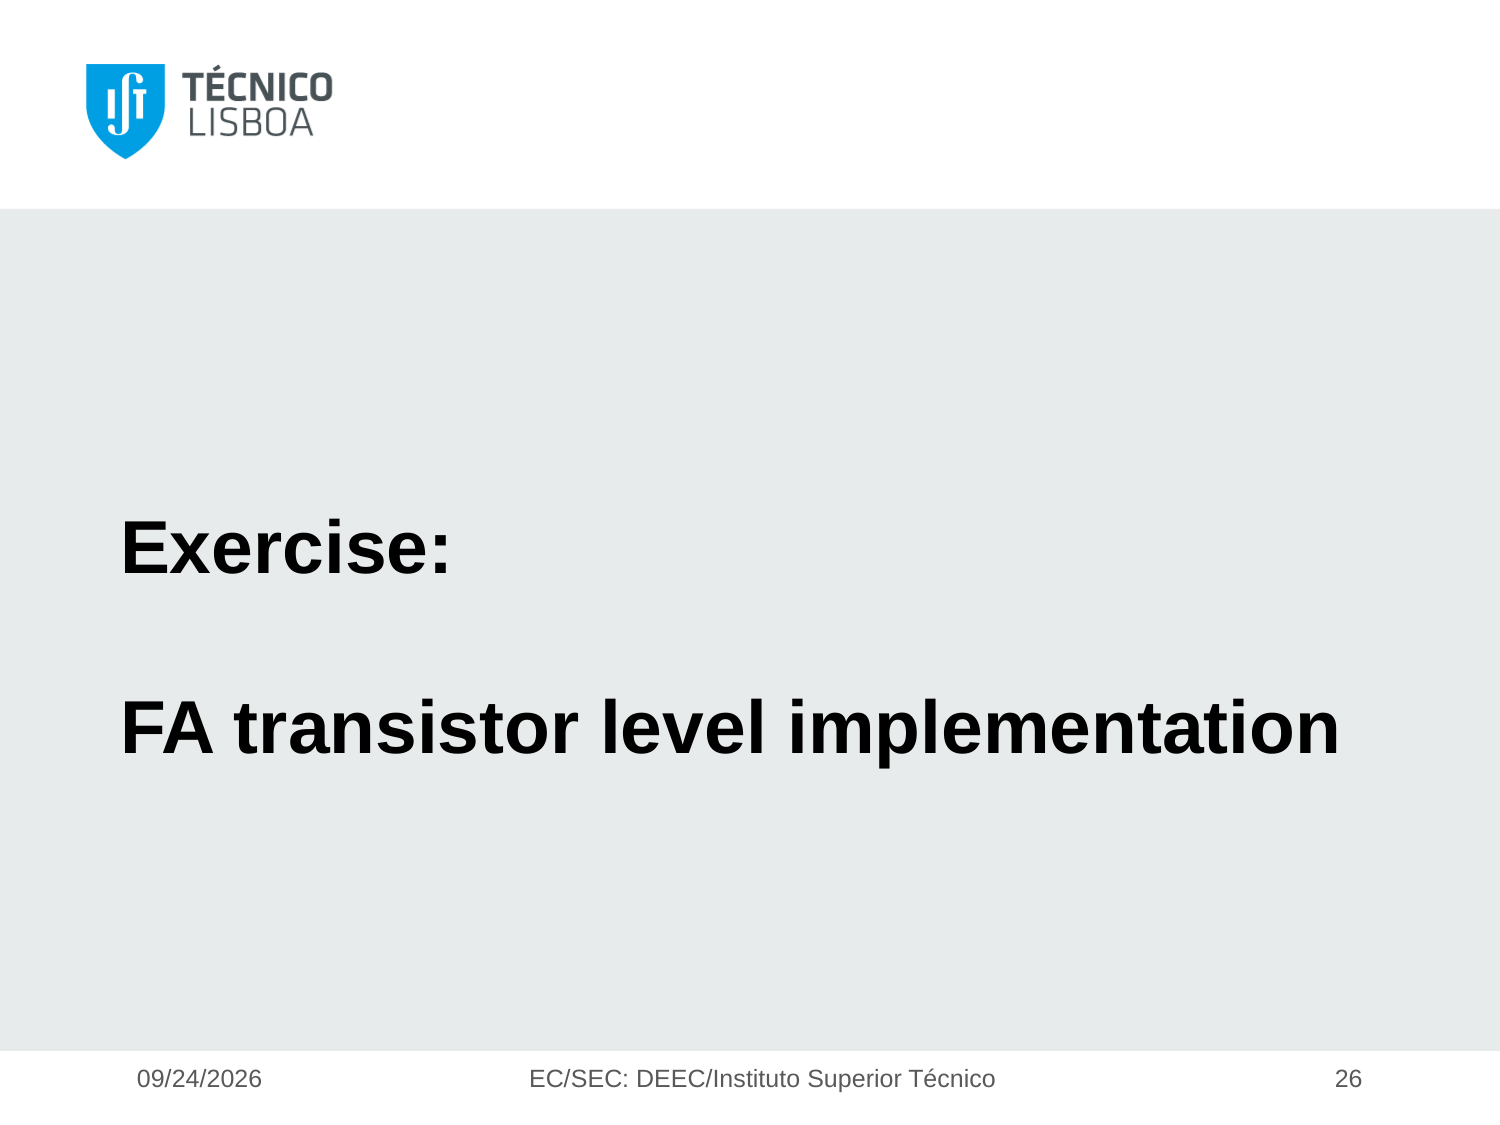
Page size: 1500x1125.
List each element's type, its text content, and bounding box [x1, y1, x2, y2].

slide_number 1 [1077, 1052, 1378, 1103]
picture [0, 0, 1500, 1125]
footer EC/SEC: DEEC/Instituto Superior Técnico [512, 1052, 1021, 1103]
slide_number 10/09/2018 [121, 1052, 425, 1103]
title Exercise: FA transistor level implementation [105, 562, 1361, 706]
